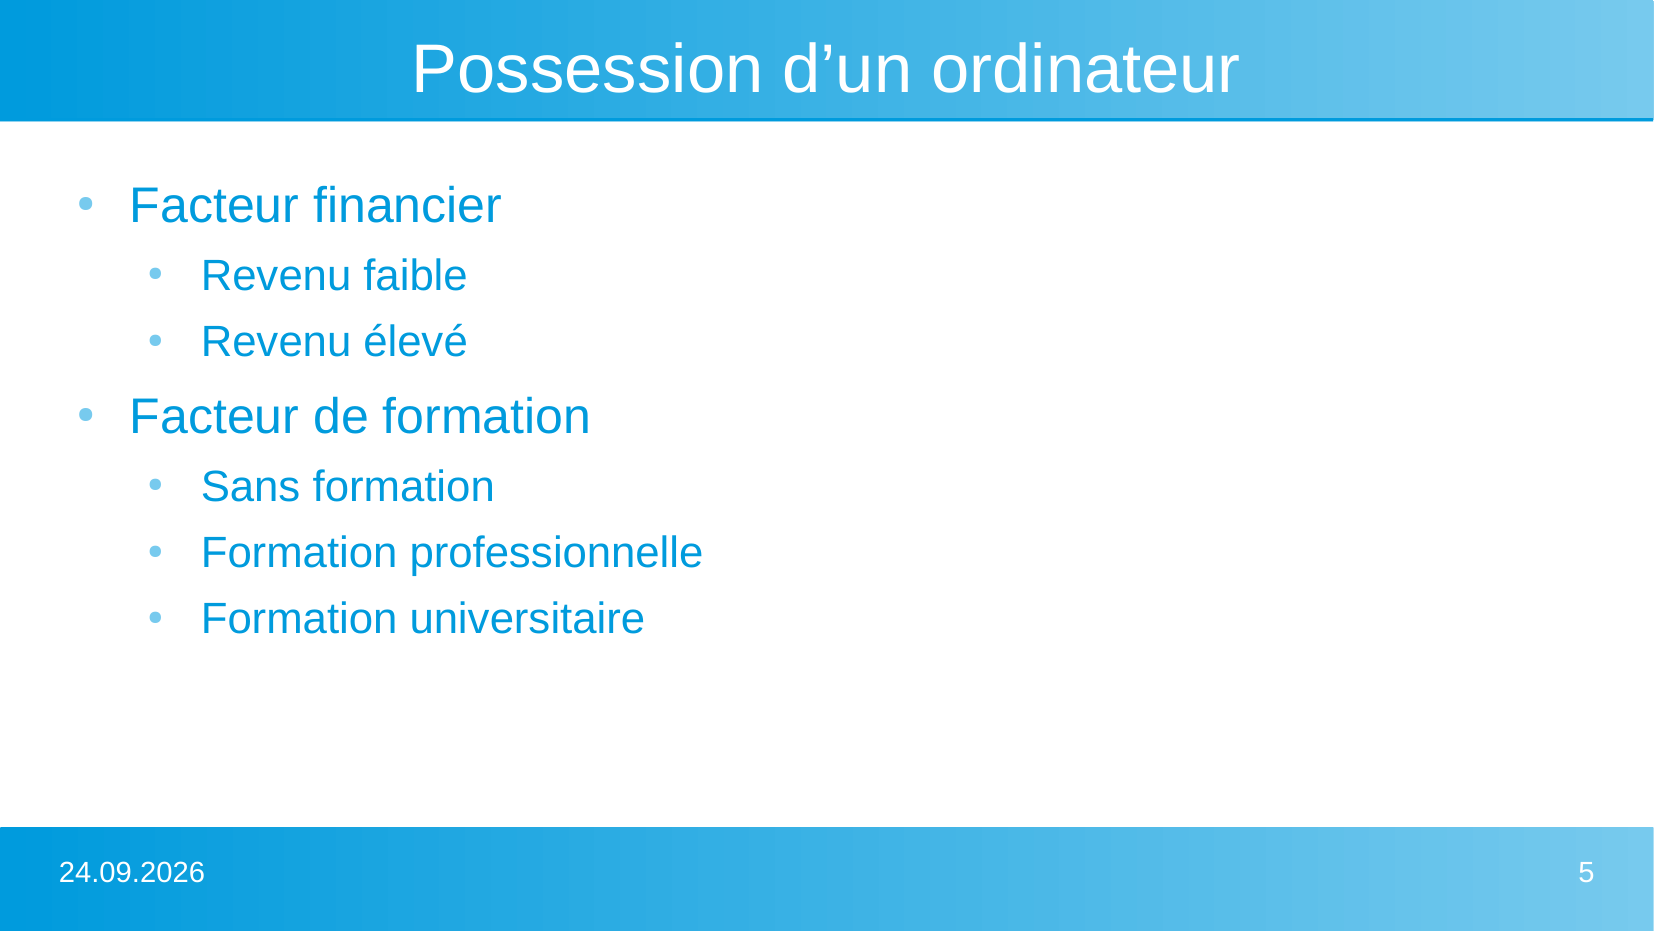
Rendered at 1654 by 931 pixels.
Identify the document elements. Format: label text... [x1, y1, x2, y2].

title Possession d’un ordinateur [59, 29, 1595, 108]
list Facteur financier Revenu faible Revenu élevé Facteur de formation Sans formation Formation professionnelle Formation universitaire [59, 177, 1595, 768]
